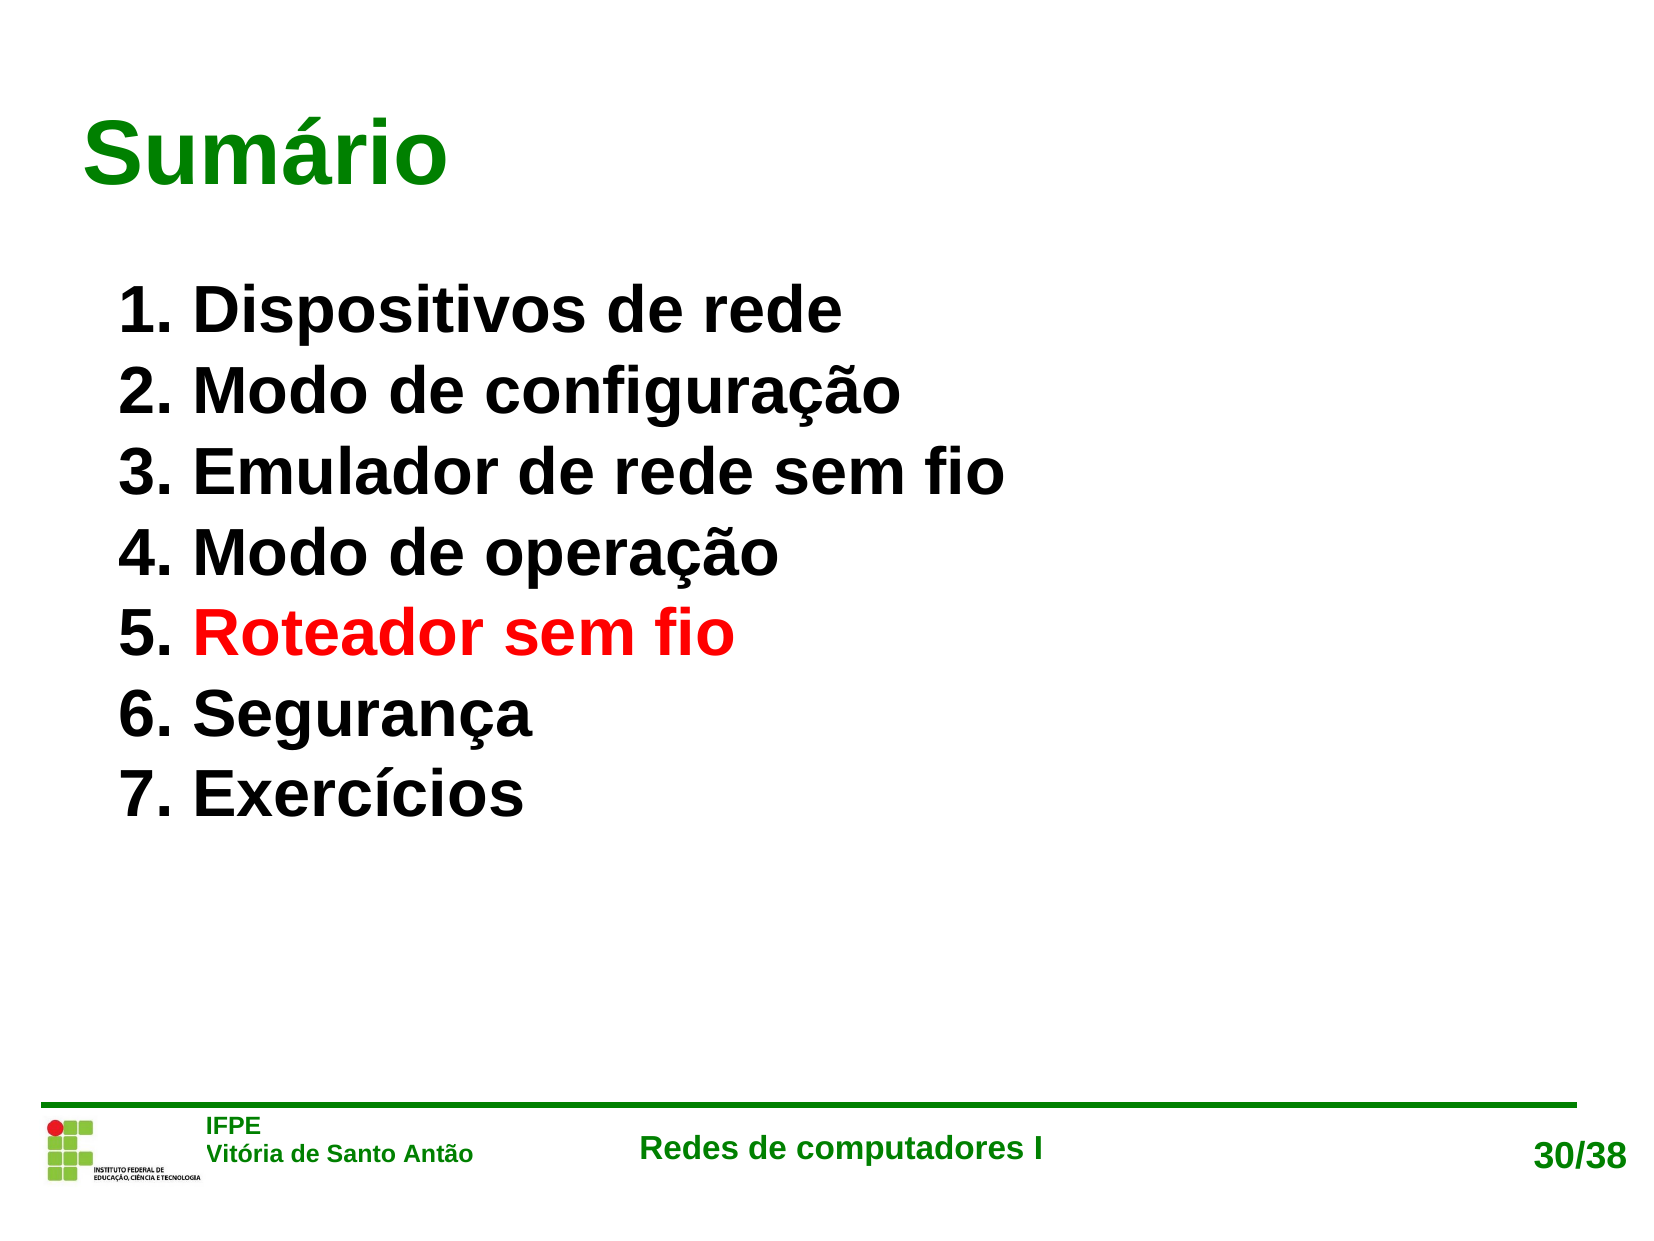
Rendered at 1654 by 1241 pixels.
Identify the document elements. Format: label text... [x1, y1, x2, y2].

list Dispositivos de rede Modo de configuração Emulador de rede sem fio Modo de operação Roteador sem fio Segurança Exercícios [82, 272, 1571, 1091]
picture [39, 1111, 207, 1191]
title Sumário [82, 49, 1571, 257]
